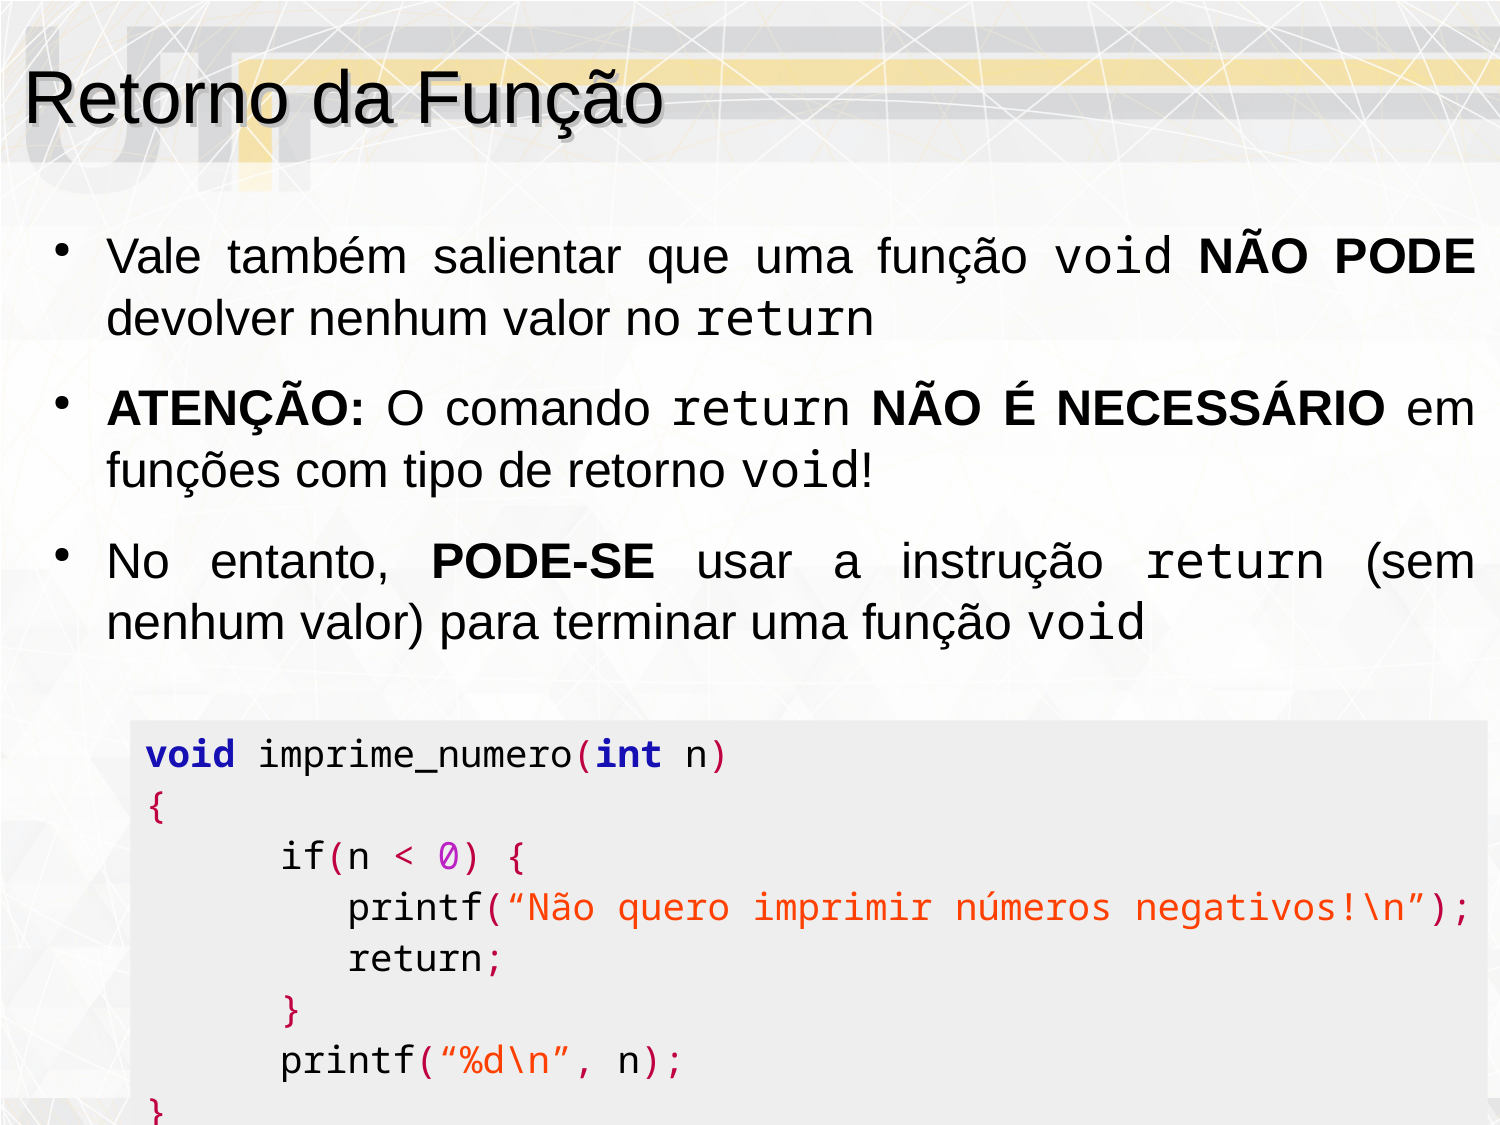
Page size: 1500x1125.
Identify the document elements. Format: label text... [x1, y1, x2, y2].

title Retorno da Função [23, 18, 1489, 178]
list Vale também salientar que uma função void NÃO PODE devolver nenhum valor no return ATENÇÃO: O comando return NÃO É NECESSÁRIO em funções com tipo de retorno void! No entanto, PODE-SE usar a instrução return (sem nenhum valor) para terminar uma função void [35, 224, 1477, 1087]
text_box void imprime_numero(int n) { if(n < 0) { printf(“Não quero imprimir números negativos!\n”); return; } printf(“%d\n”, n); } [130, 720, 1370, 1036]
